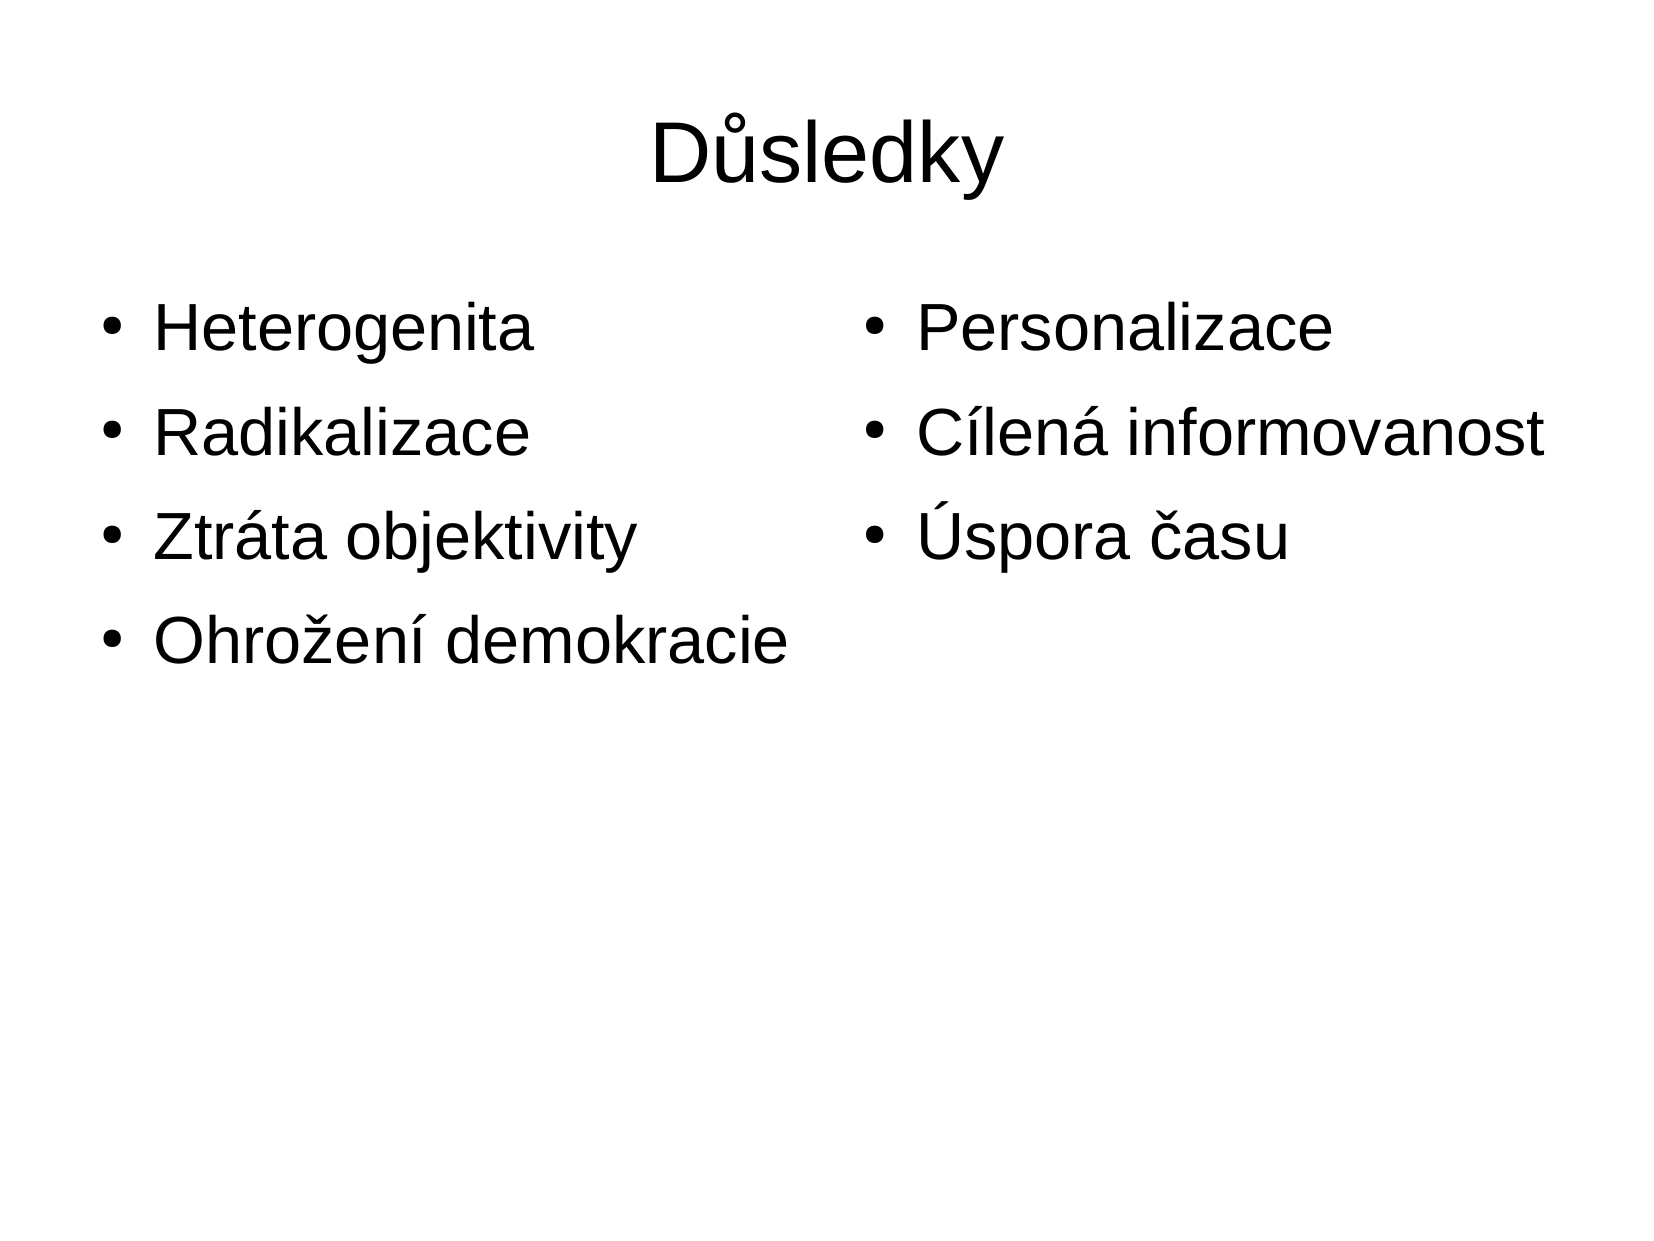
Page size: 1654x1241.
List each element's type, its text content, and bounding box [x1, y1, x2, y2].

list Heterogenita Radikalizace Ztráta objektivity Ohrožení demokracie [82, 290, 809, 1109]
title Důsledky [82, 49, 1571, 257]
list Personalizace Cílená informovanost Úspora času [845, 290, 1572, 1109]
